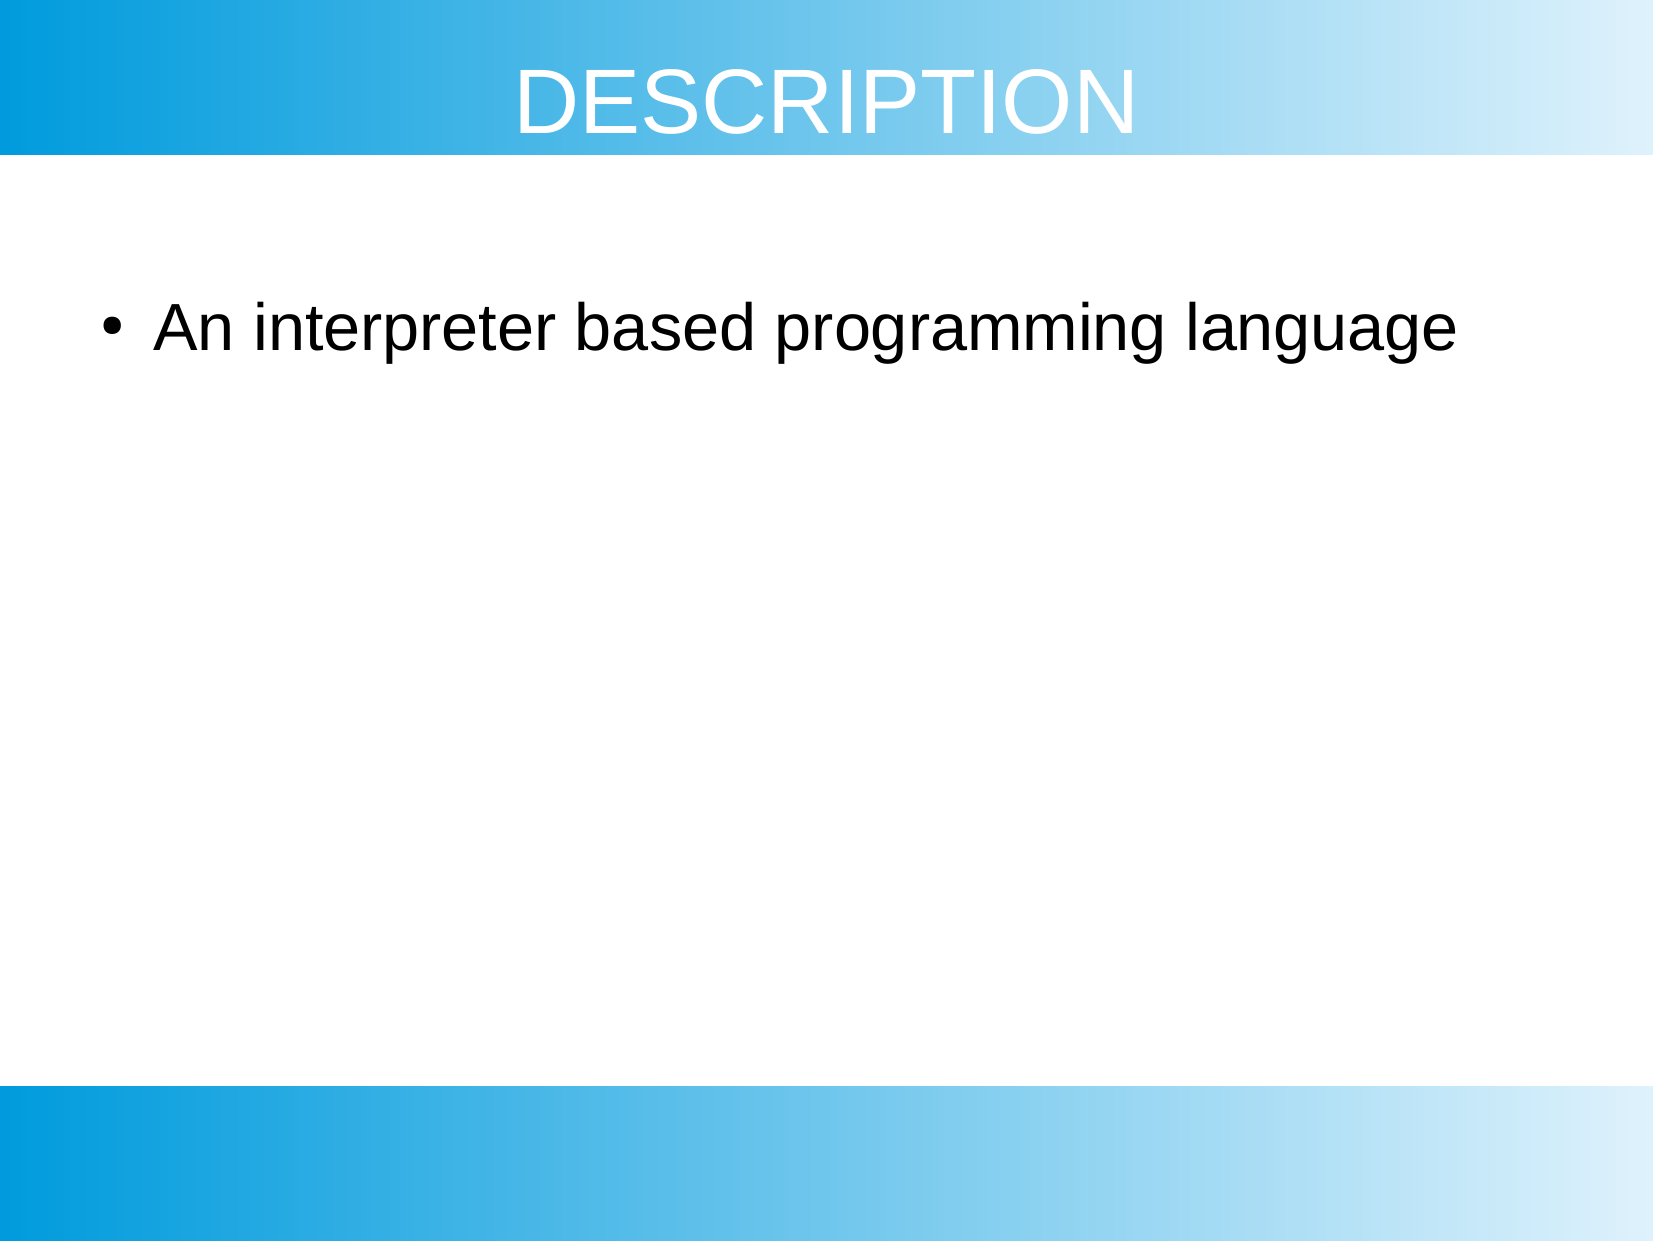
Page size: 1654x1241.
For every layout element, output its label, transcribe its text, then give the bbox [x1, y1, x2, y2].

list An interpreter based programming language [82, 290, 1571, 1010]
title DESCRIPTION [82, 49, 1571, 155]
